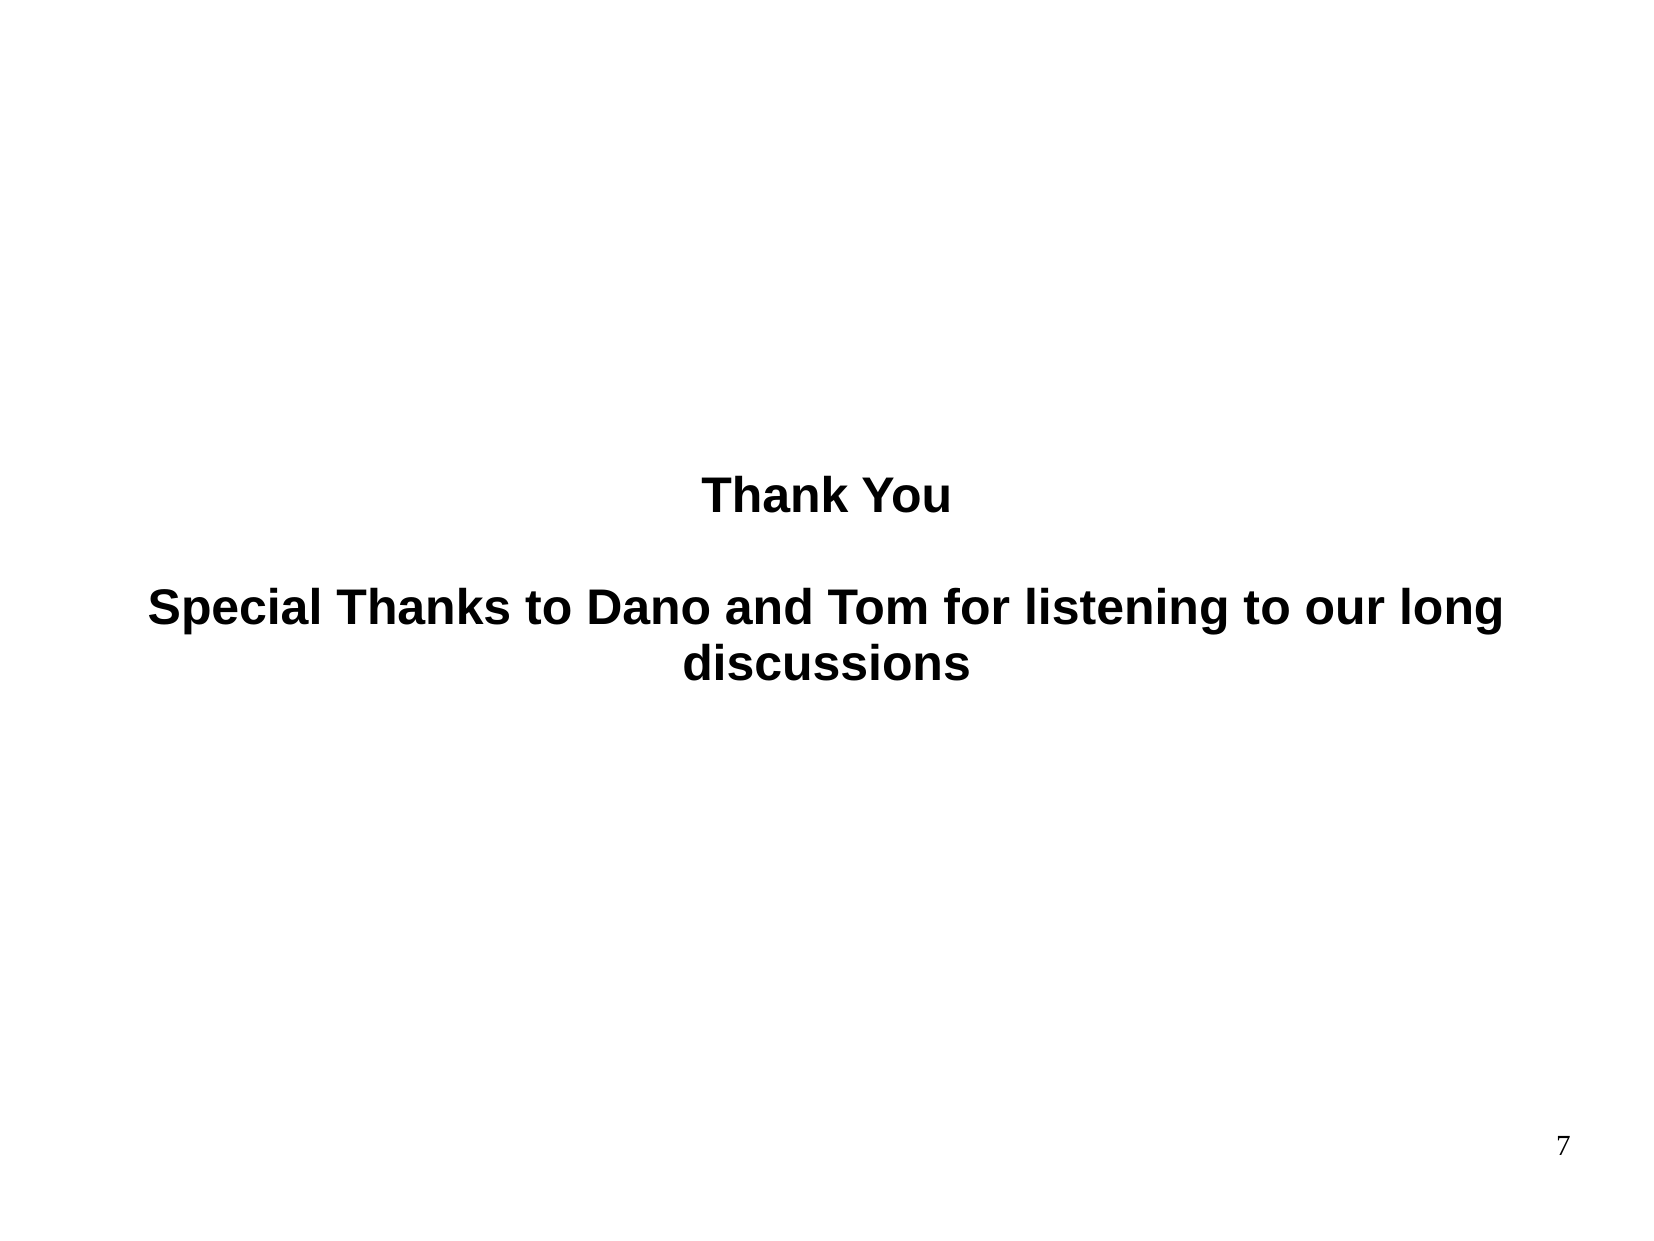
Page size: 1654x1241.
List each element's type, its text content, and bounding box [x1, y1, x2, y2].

subtitle Thank You Special Thanks to Dano and Tom for listening to our long discussions [82, 49, 1571, 1109]
